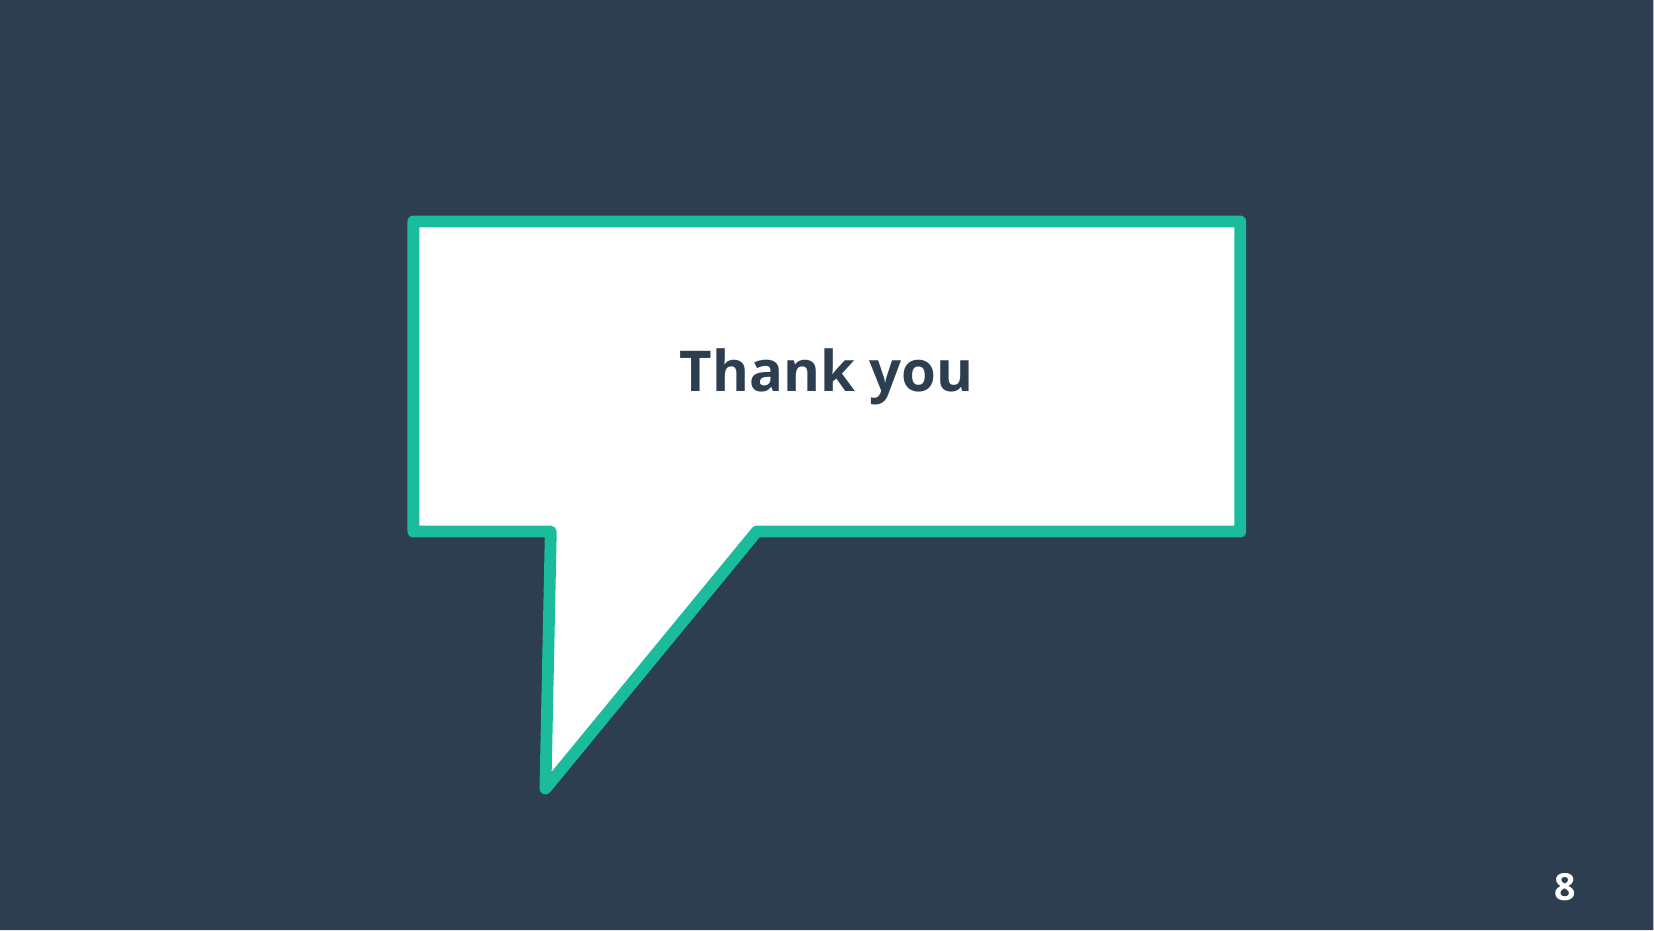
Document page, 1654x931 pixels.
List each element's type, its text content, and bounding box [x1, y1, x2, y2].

title Thank you [442, 236, 1211, 502]
